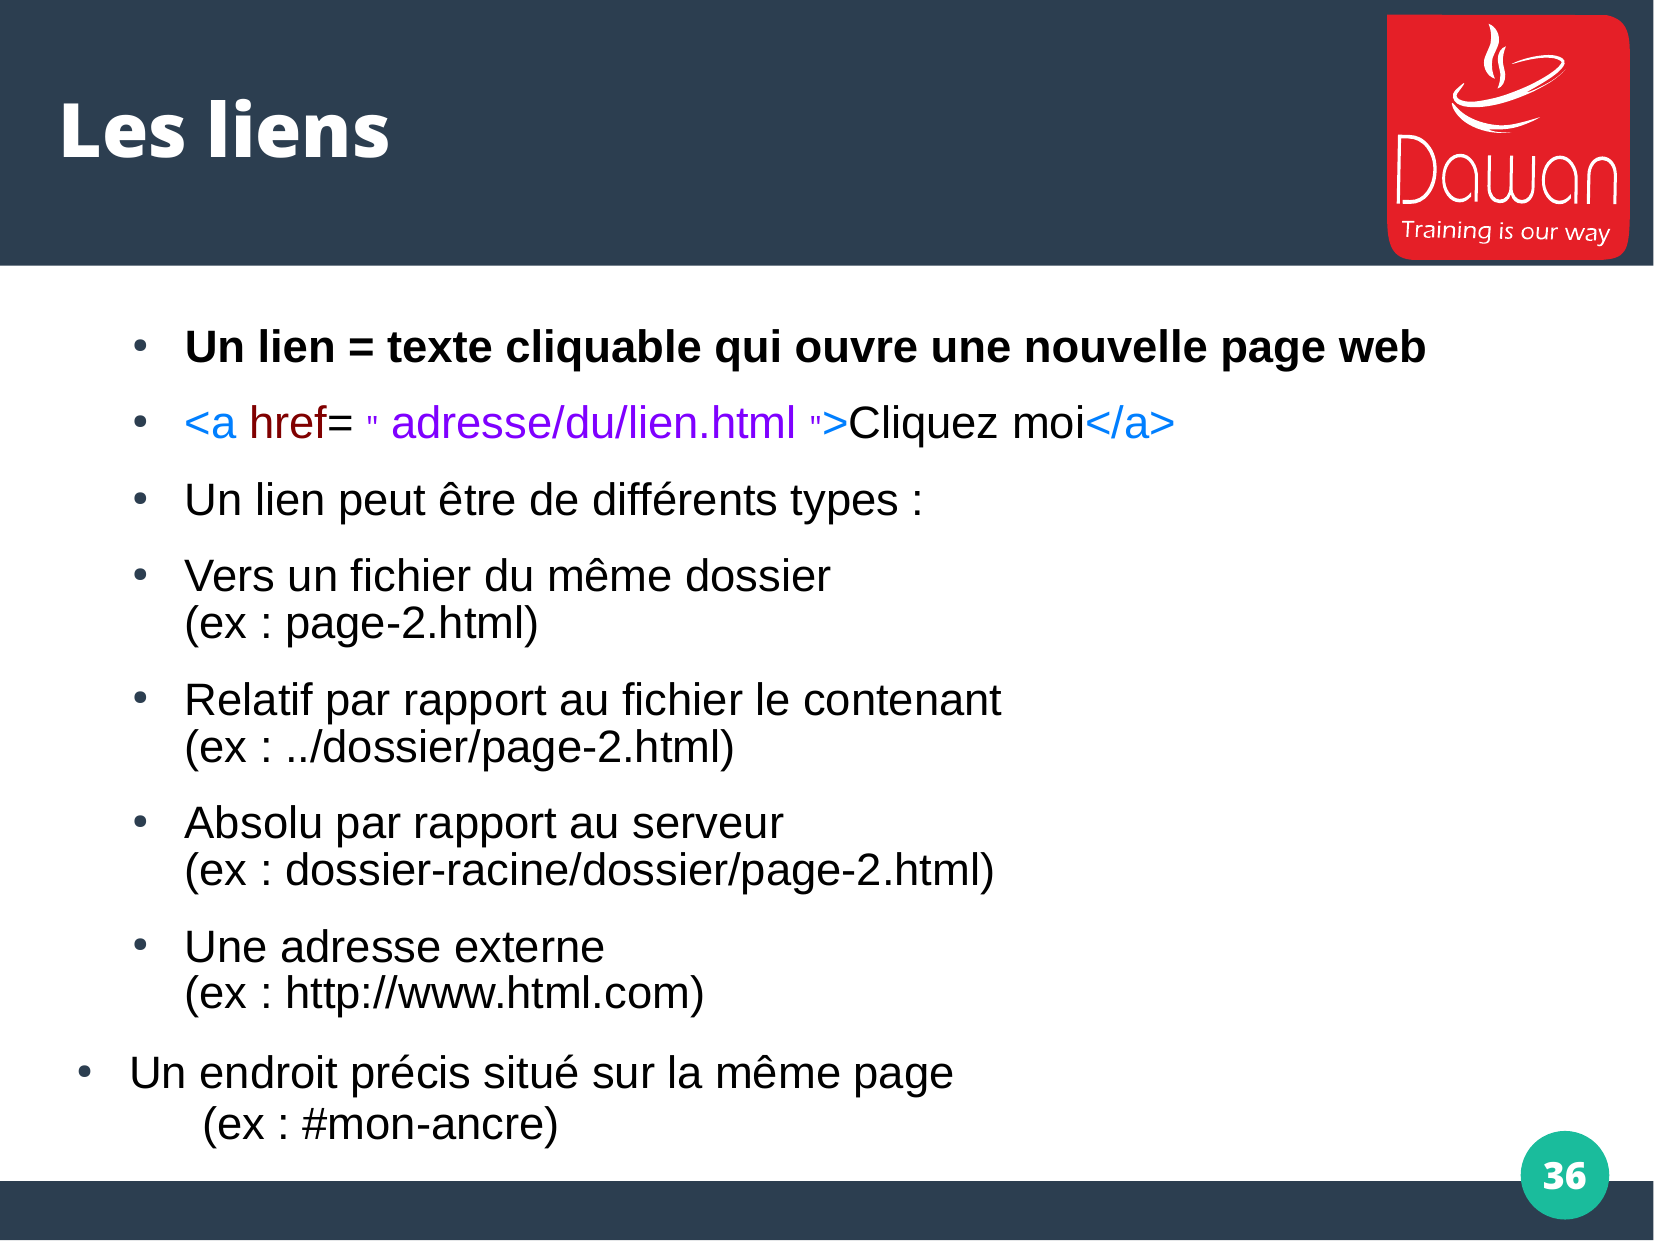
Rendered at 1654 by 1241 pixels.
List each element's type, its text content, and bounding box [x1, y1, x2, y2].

list Un lien = texte cliquable qui ouvre une nouvelle page web <a href= " adresse/du/lien.html ">Cliquez moi</a> Un lien peut être de différents types : Vers un fichier du même dossier (ex : page-2.html) Relatif par rapport au fichier le contenant (ex : ../dossier/page-2.html) Absolu par rapport au serveur (ex : dossier-racine/dossier/page-2.html) Une adresse externe (ex : http://www.html.com) Un endroit précis situé sur la même page (ex : #mon-ancre) [59, 324, 1595, 1152]
title Les liens [59, 49, 1387, 207]
picture [1387, 14, 1630, 260]
